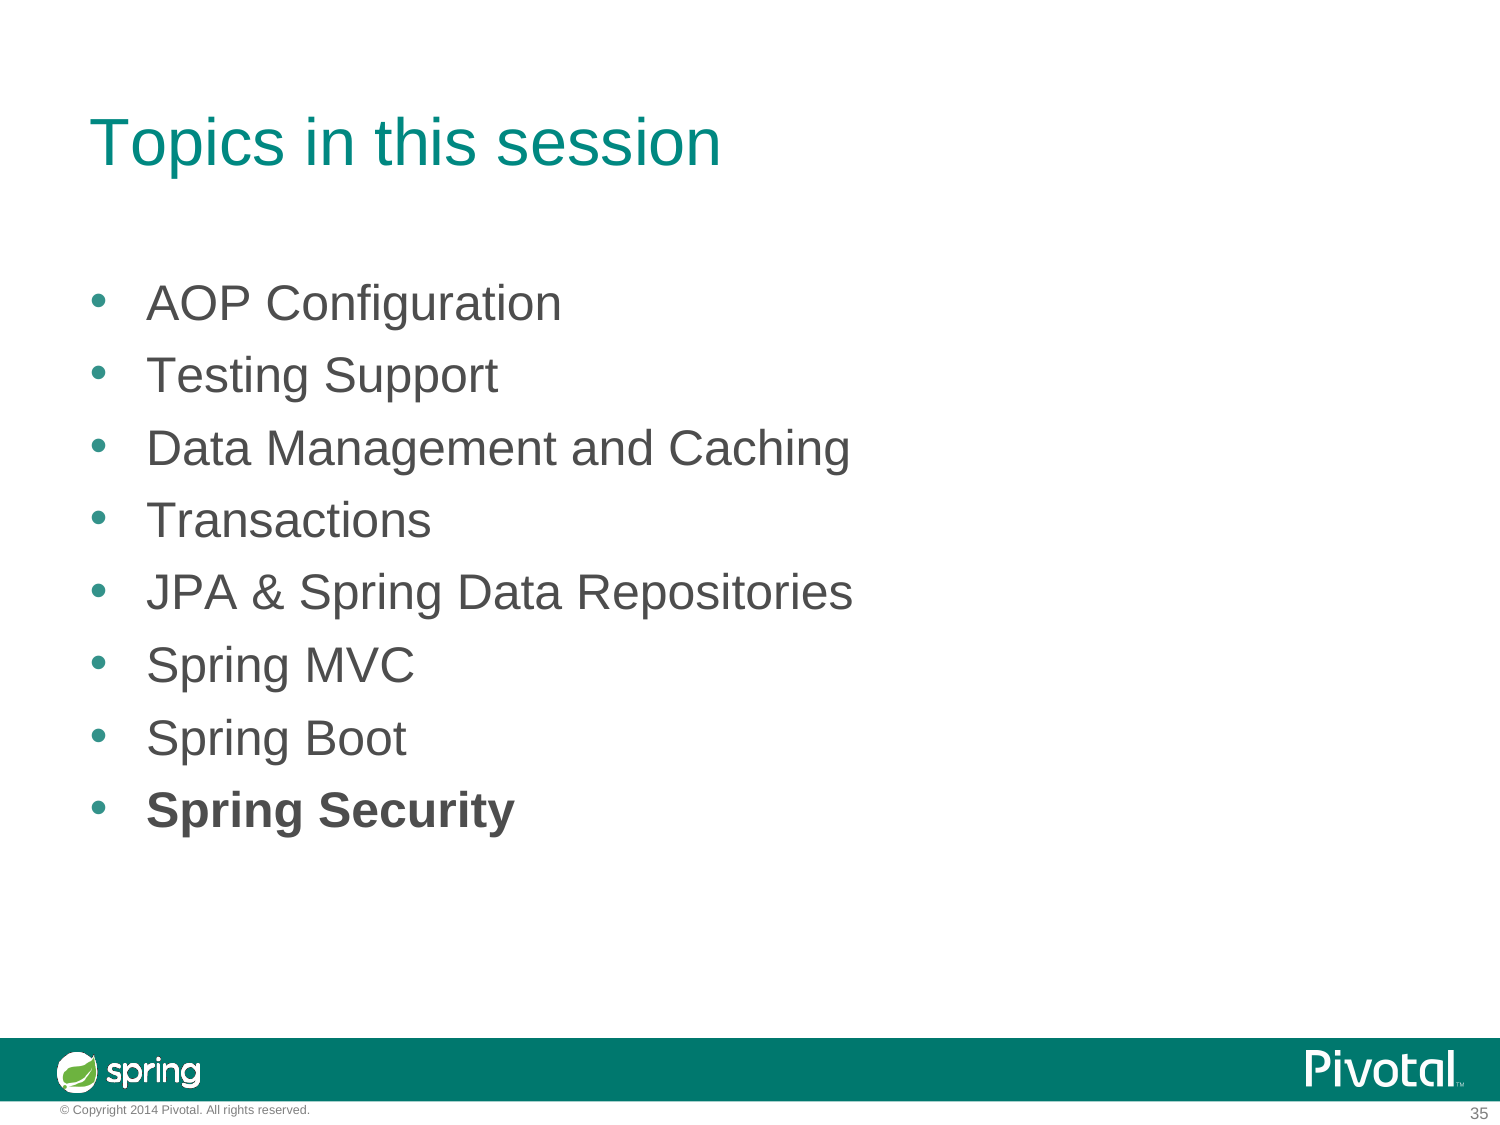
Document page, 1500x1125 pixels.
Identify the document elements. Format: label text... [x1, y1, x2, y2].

picture [1306, 1050, 1464, 1087]
title Topics in this session [75, 45, 1426, 233]
picture [32, 1041, 210, 1103]
list AOP Configuration Testing Support Data Management and Caching Transactions JPA & Spring Data Repositories Spring MVC Spring Boot Spring Security [75, 262, 1426, 970]
